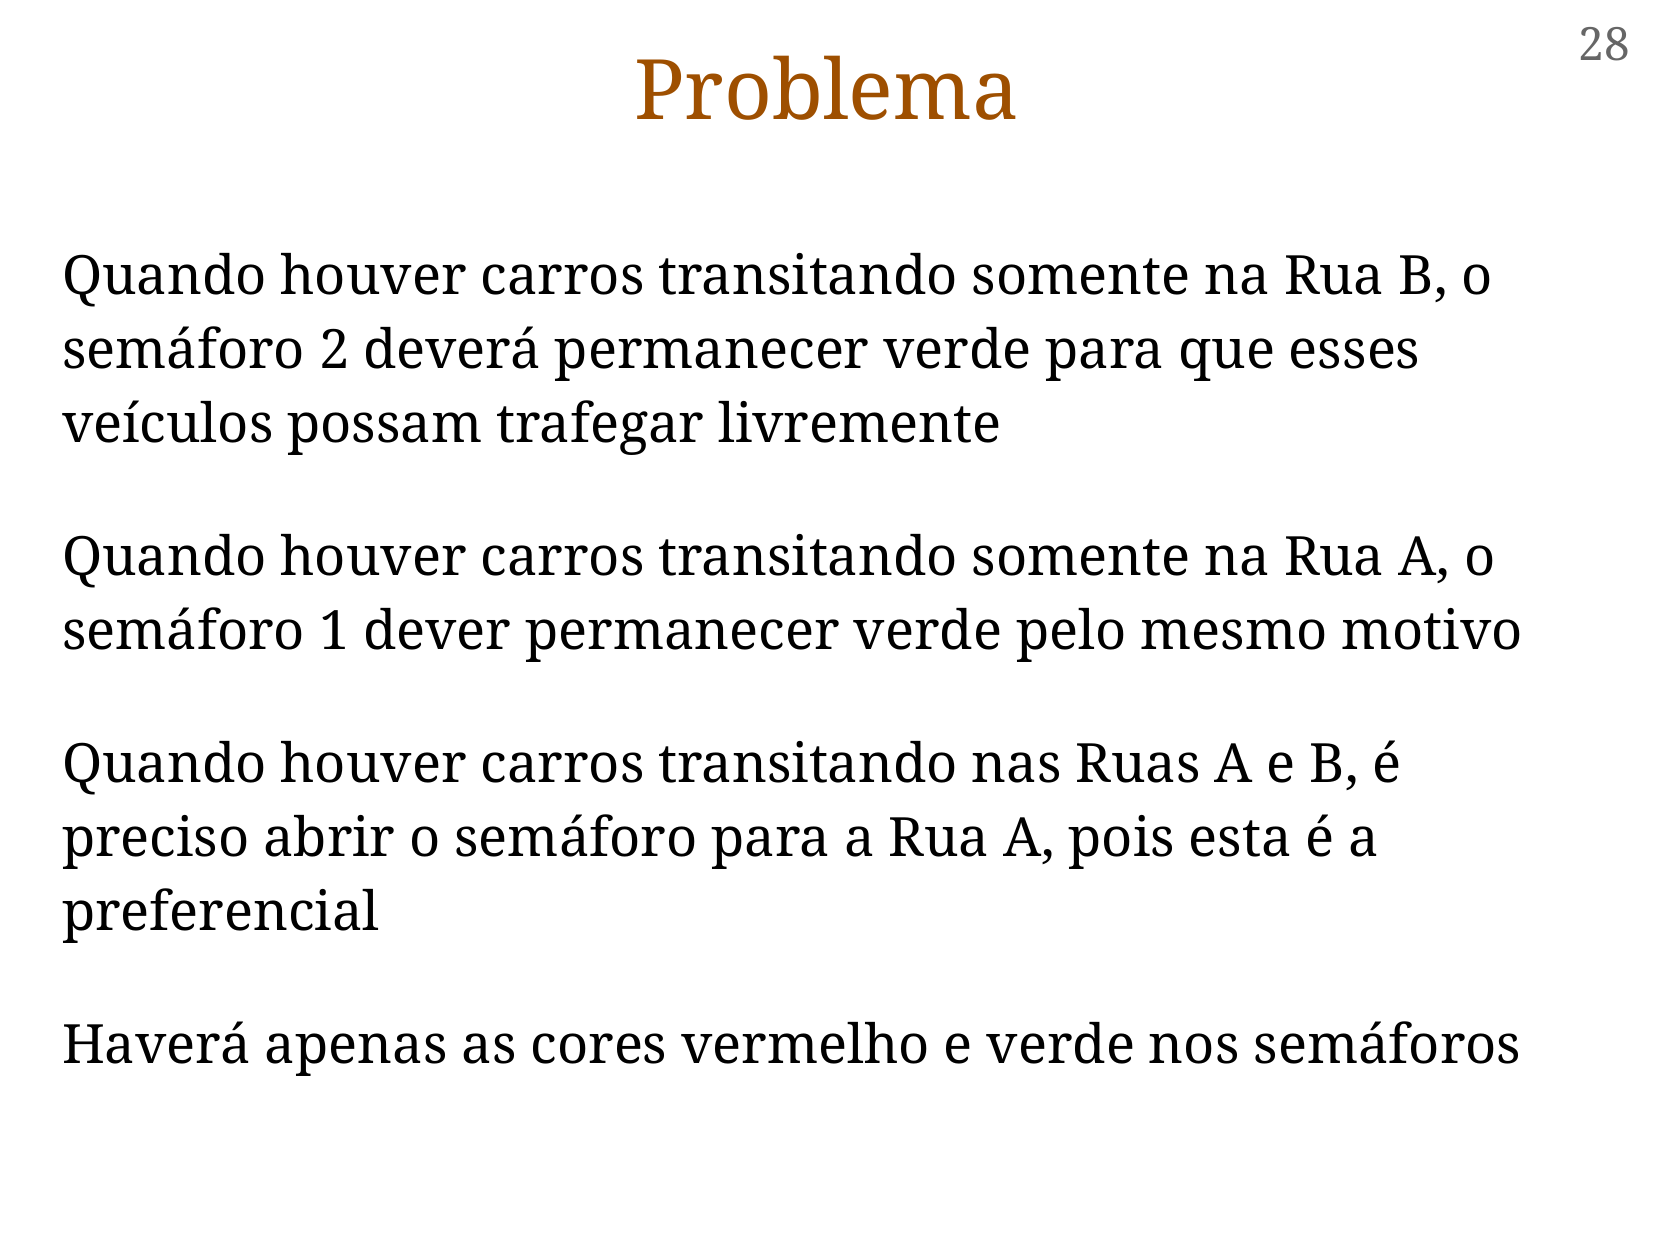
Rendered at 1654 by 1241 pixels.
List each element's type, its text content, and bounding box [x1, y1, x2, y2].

list Quando houver carros transitando somente na Rua B, o semáforo 2 deverá permanecer verde para que esses veículos possam trafegar livremente Quando houver carros transitando somente na Rua A, o semáforo 1 dever permanecer verde pelo mesmo motivo Quando houver carros transitando nas Ruas A e B, é preciso abrir o semáforo para a Rua A, pois esta é a preferencial Haverá apenas as cores vermelho e verde nos semáforos [59, 236, 1595, 1211]
title Problema [59, 29, 1595, 148]
